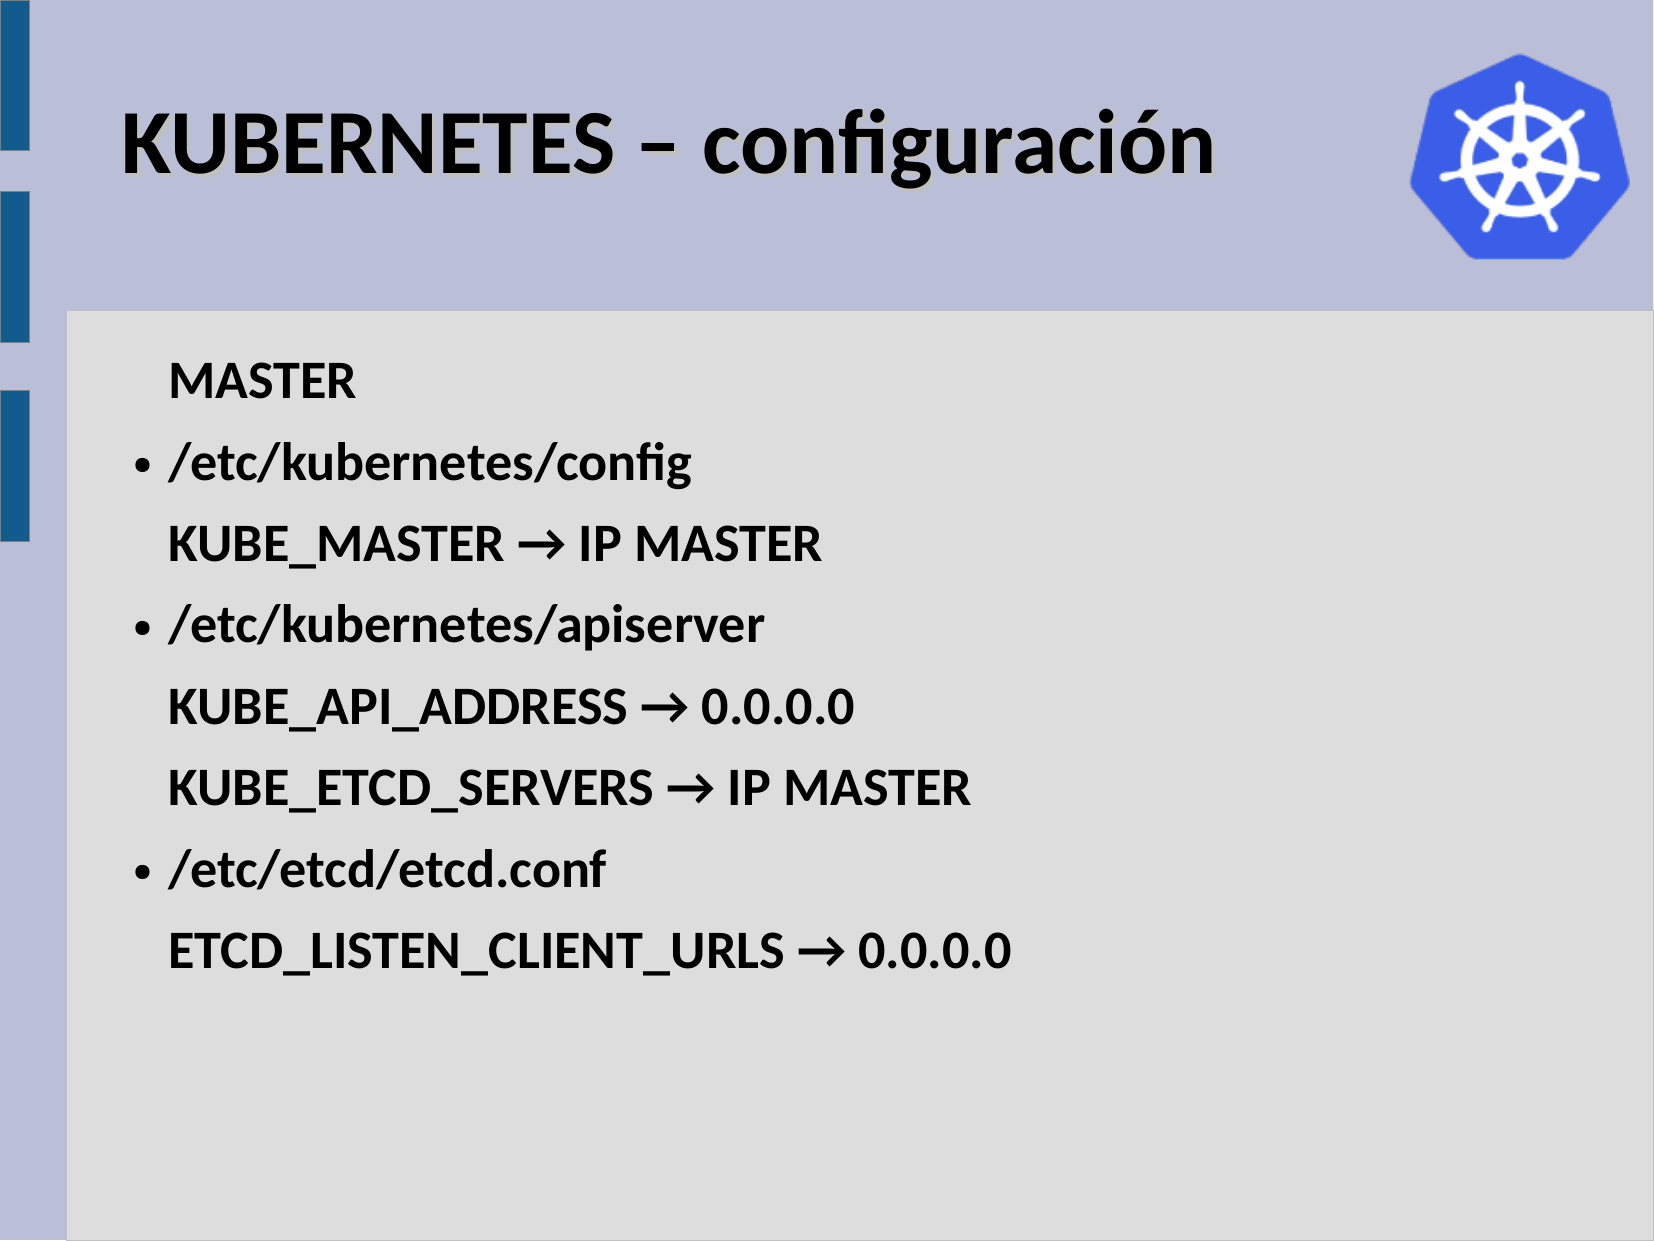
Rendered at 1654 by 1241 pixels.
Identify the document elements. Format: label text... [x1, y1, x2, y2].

text_box MASTER /etc/kubernetes/config KUBE_MASTER → IP MASTER /etc/kubernetes/apiserver KUBE_API_ADDRESS → 0.0.0.0 KUBE_ETCD_SERVERS → IP MASTER /etc/etcd/etcd.conf ETCD_LISTEN_CLIENT_URLS → 0.0.0.0 [118, 323, 1583, 1241]
picture [1381, 47, 1654, 267]
text_box KUBERNETES – configuración [106, 97, 1381, 225]
